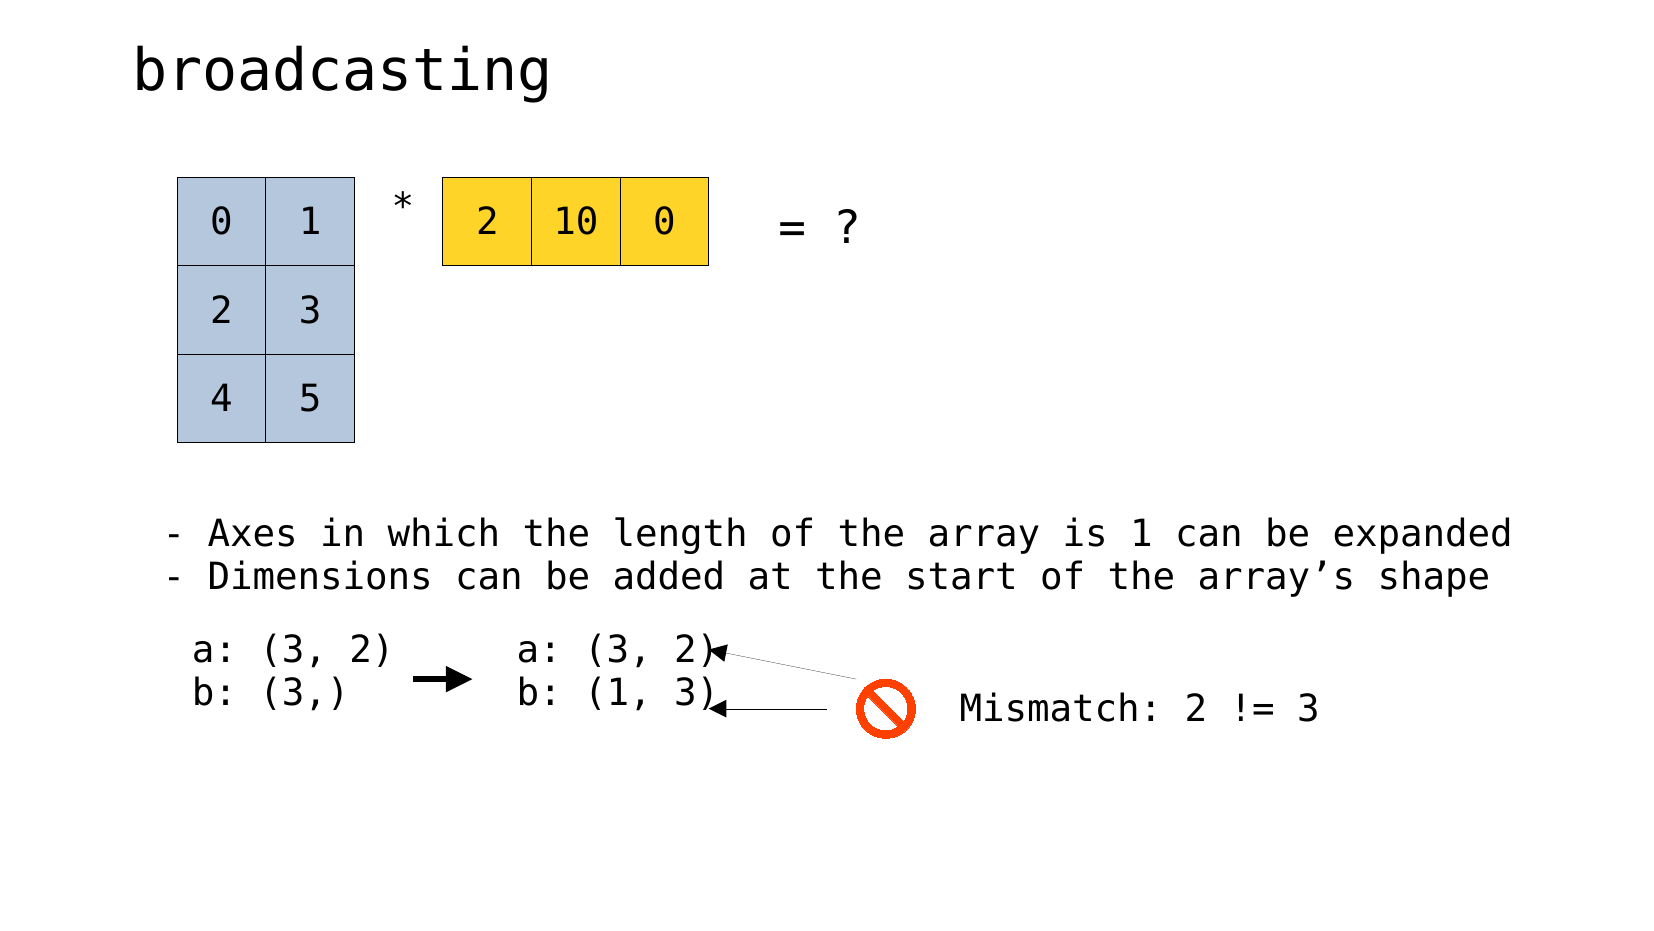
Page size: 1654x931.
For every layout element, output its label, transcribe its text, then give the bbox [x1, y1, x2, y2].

text_box 5 [266, 355, 355, 443]
text_box a: (3, 2) b: (3,) [177, 620, 501, 722]
text_box 10 [531, 177, 620, 266]
text_box 0 [177, 177, 265, 265]
text_box 0 [620, 177, 709, 266]
text_box broadcasting [118, 29, 1123, 119]
text_box a: (3, 2) b: (1, 3) [501, 620, 739, 739]
text_box 1 [265, 177, 355, 266]
text_box [856, 679, 916, 739]
text_box 3 [266, 266, 355, 355]
text_box 2 [442, 177, 531, 266]
text_box * [354, 177, 443, 236]
text_box 2 [177, 265, 266, 355]
text_box - Axes in which the length of the array is 1 can be expanded - Dimensions can be added at the start of the array’s shape [147, 504, 1536, 607]
text_box = ? [709, 193, 1211, 266]
text_box Mismatch: 2 != 3 [944, 679, 1418, 739]
text_box 4 [177, 355, 266, 443]
